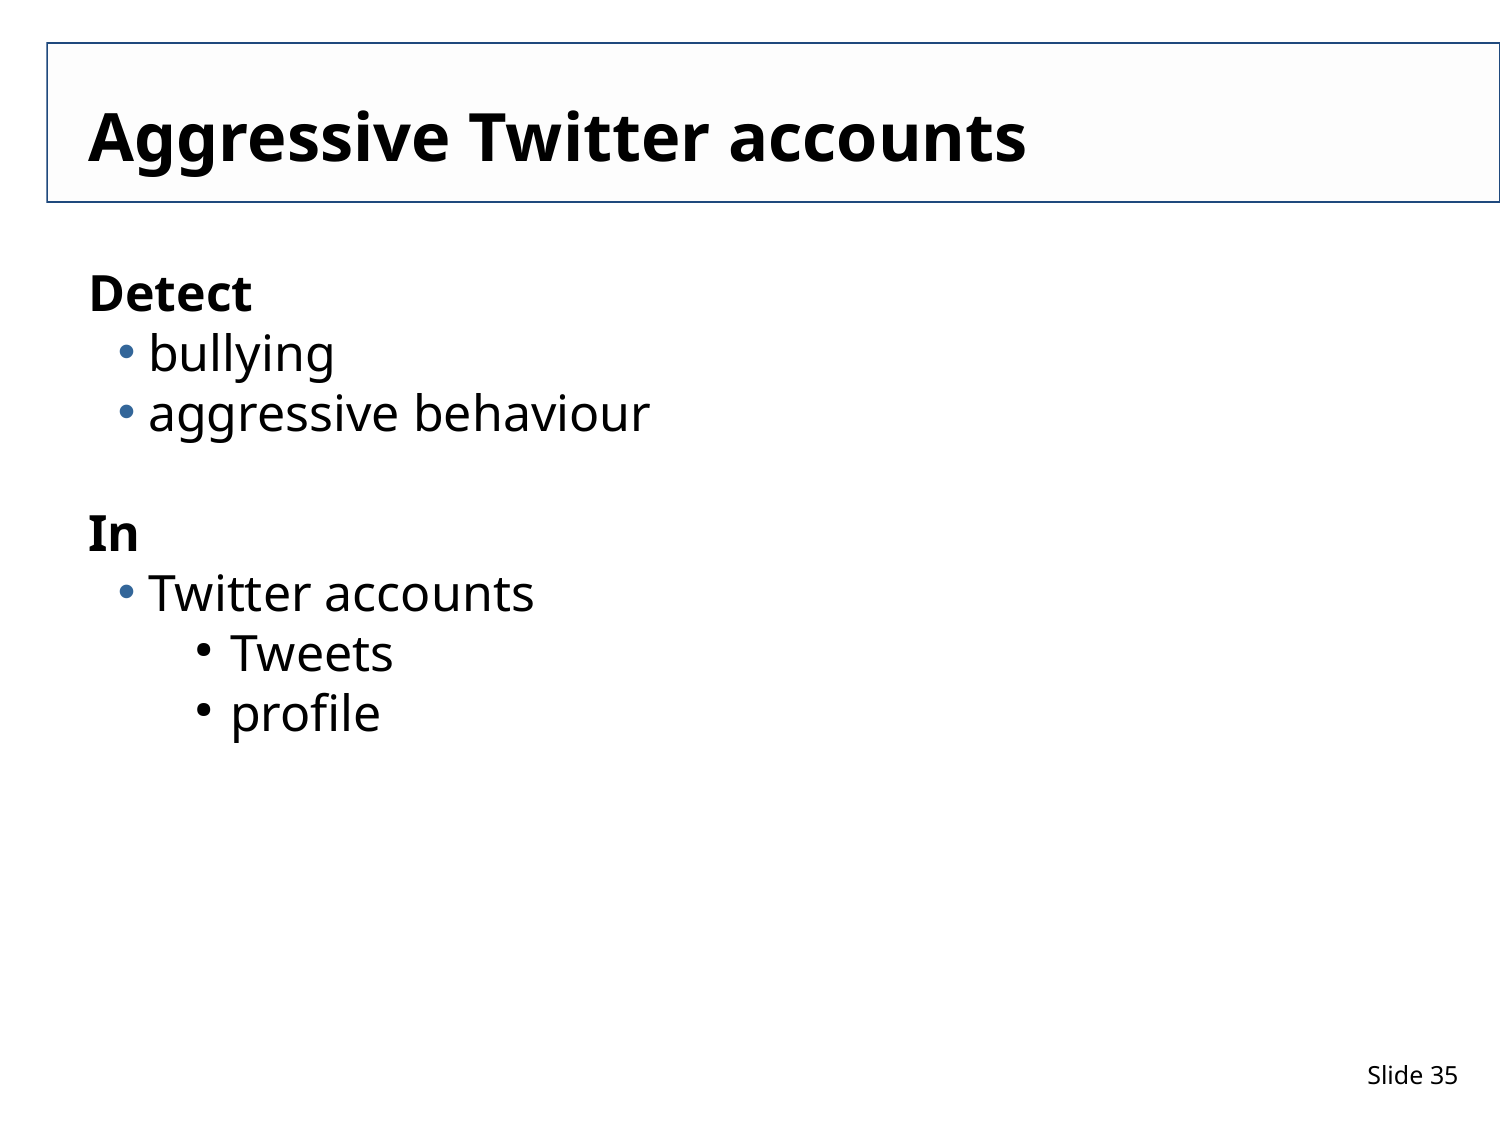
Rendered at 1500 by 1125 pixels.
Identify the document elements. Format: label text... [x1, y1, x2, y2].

text_box Aggressive Twitter accounts [88, 42, 1469, 176]
text_box Detect bullying aggressive behaviour In Twitter accounts Tweets profile [88, 260, 1435, 1029]
